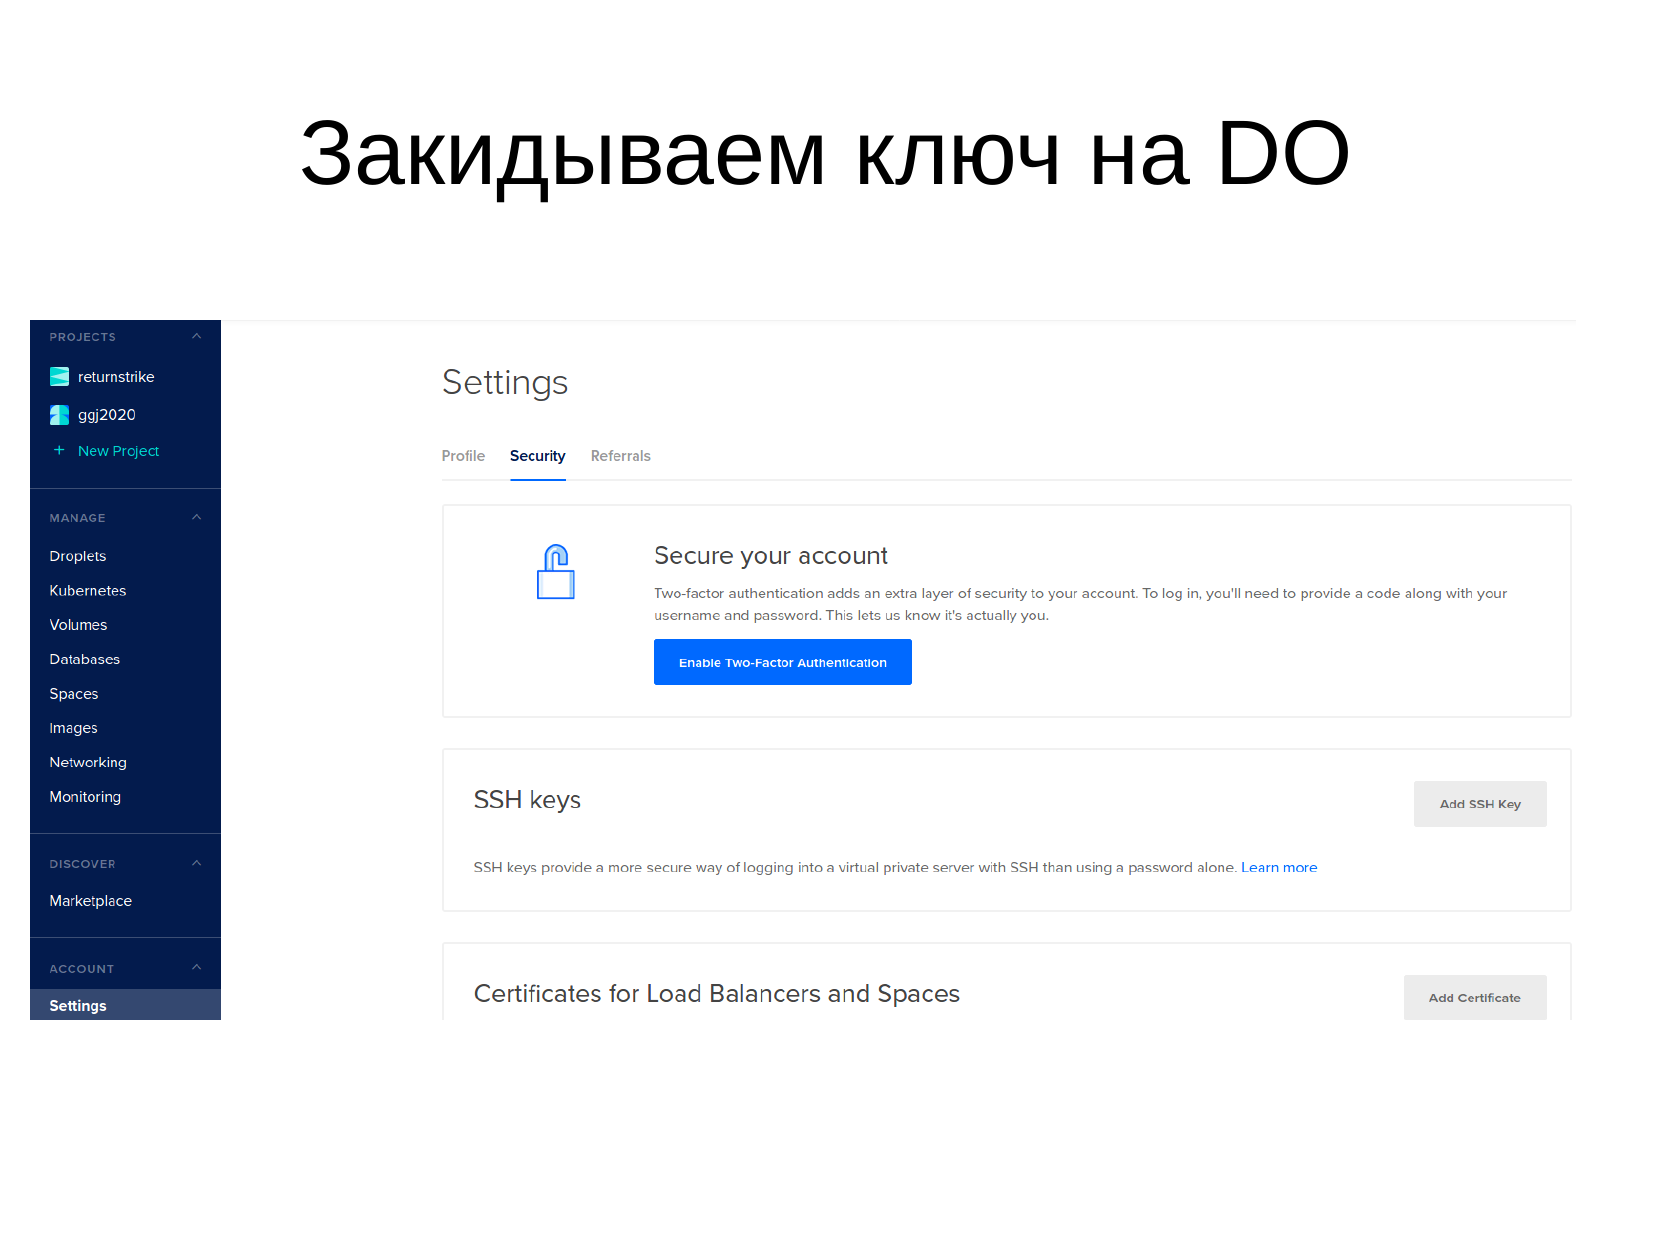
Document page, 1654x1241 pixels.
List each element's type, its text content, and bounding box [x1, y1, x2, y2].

picture [30, 320, 1576, 1021]
title Закидываем ключ на DO [82, 49, 1571, 257]
